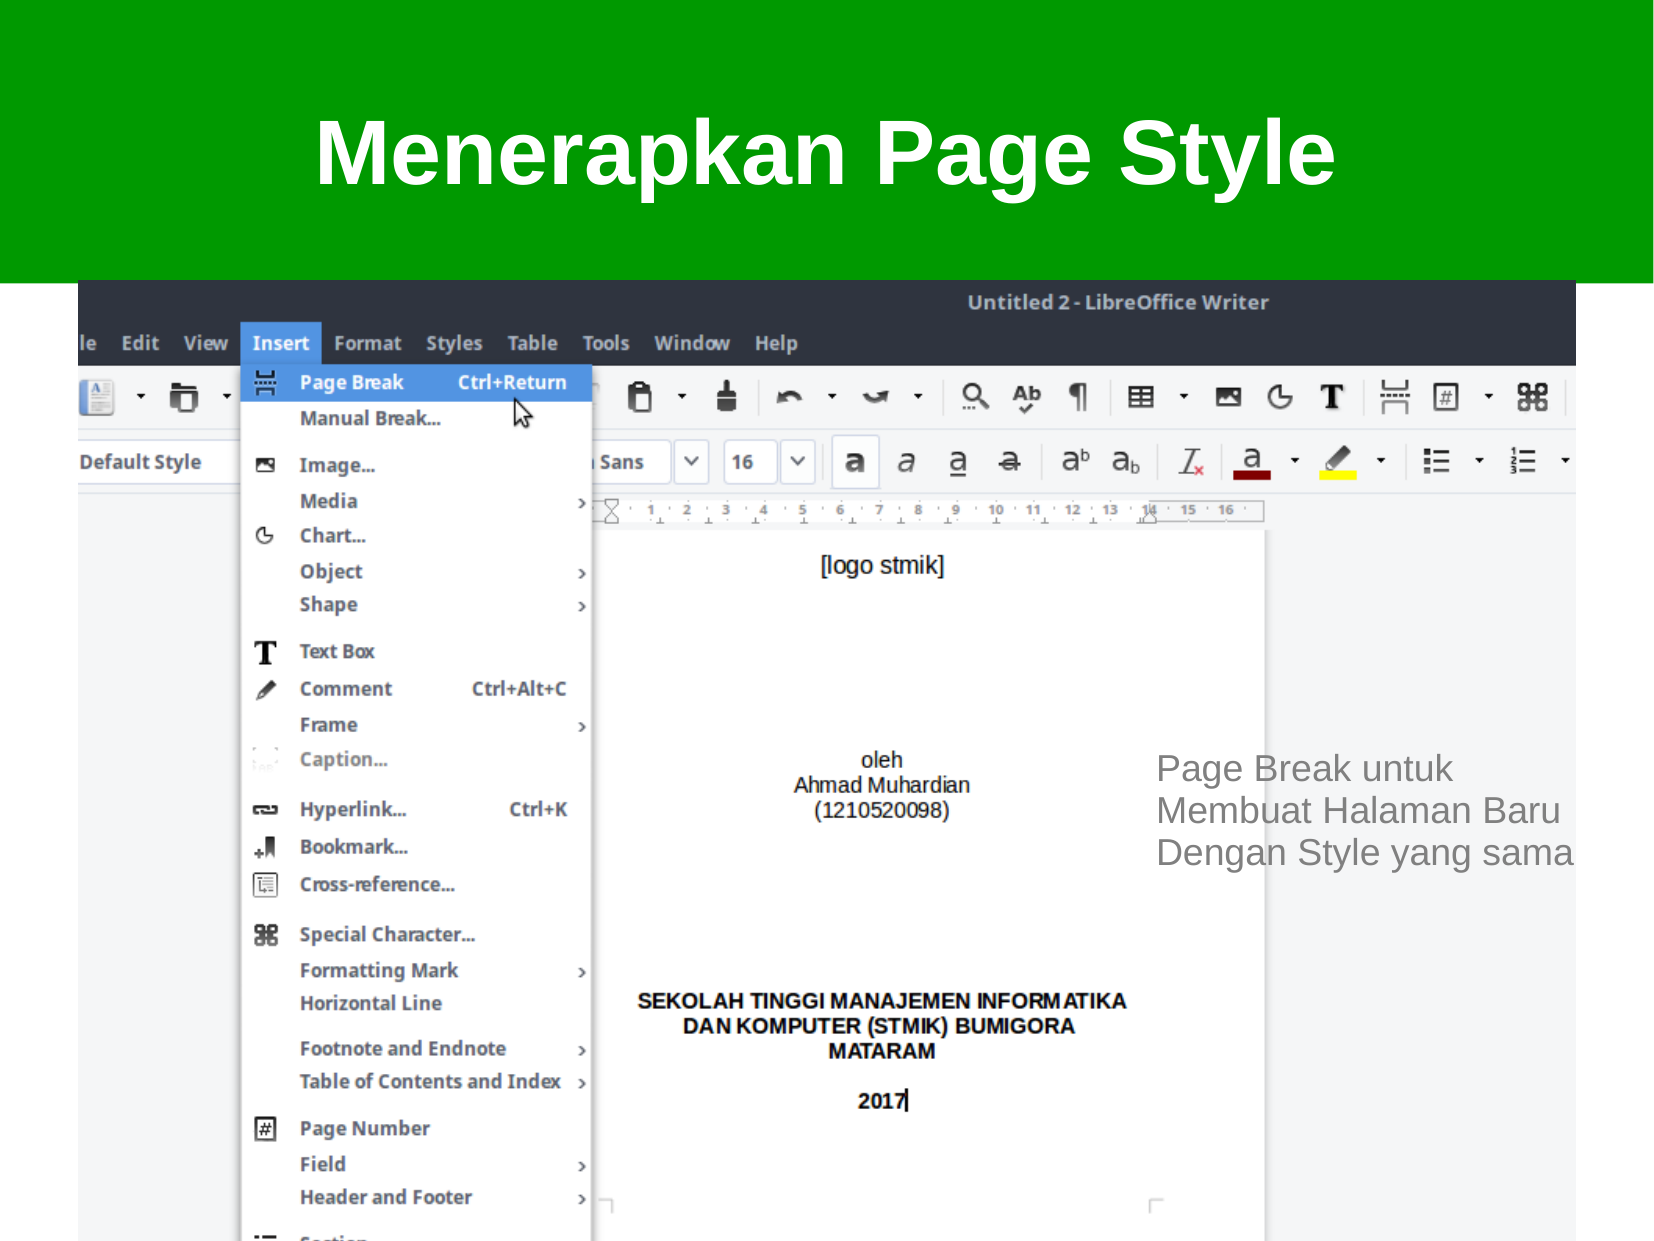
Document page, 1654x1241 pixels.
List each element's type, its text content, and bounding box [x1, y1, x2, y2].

title Menerapkan Page Style [82, 49, 1571, 257]
picture [78, 280, 1576, 1241]
text_box [0, 0, 1654, 284]
text_box Page Break untuk Membuat Halaman Baru Dengan Style yang sama [1141, 739, 1607, 881]
